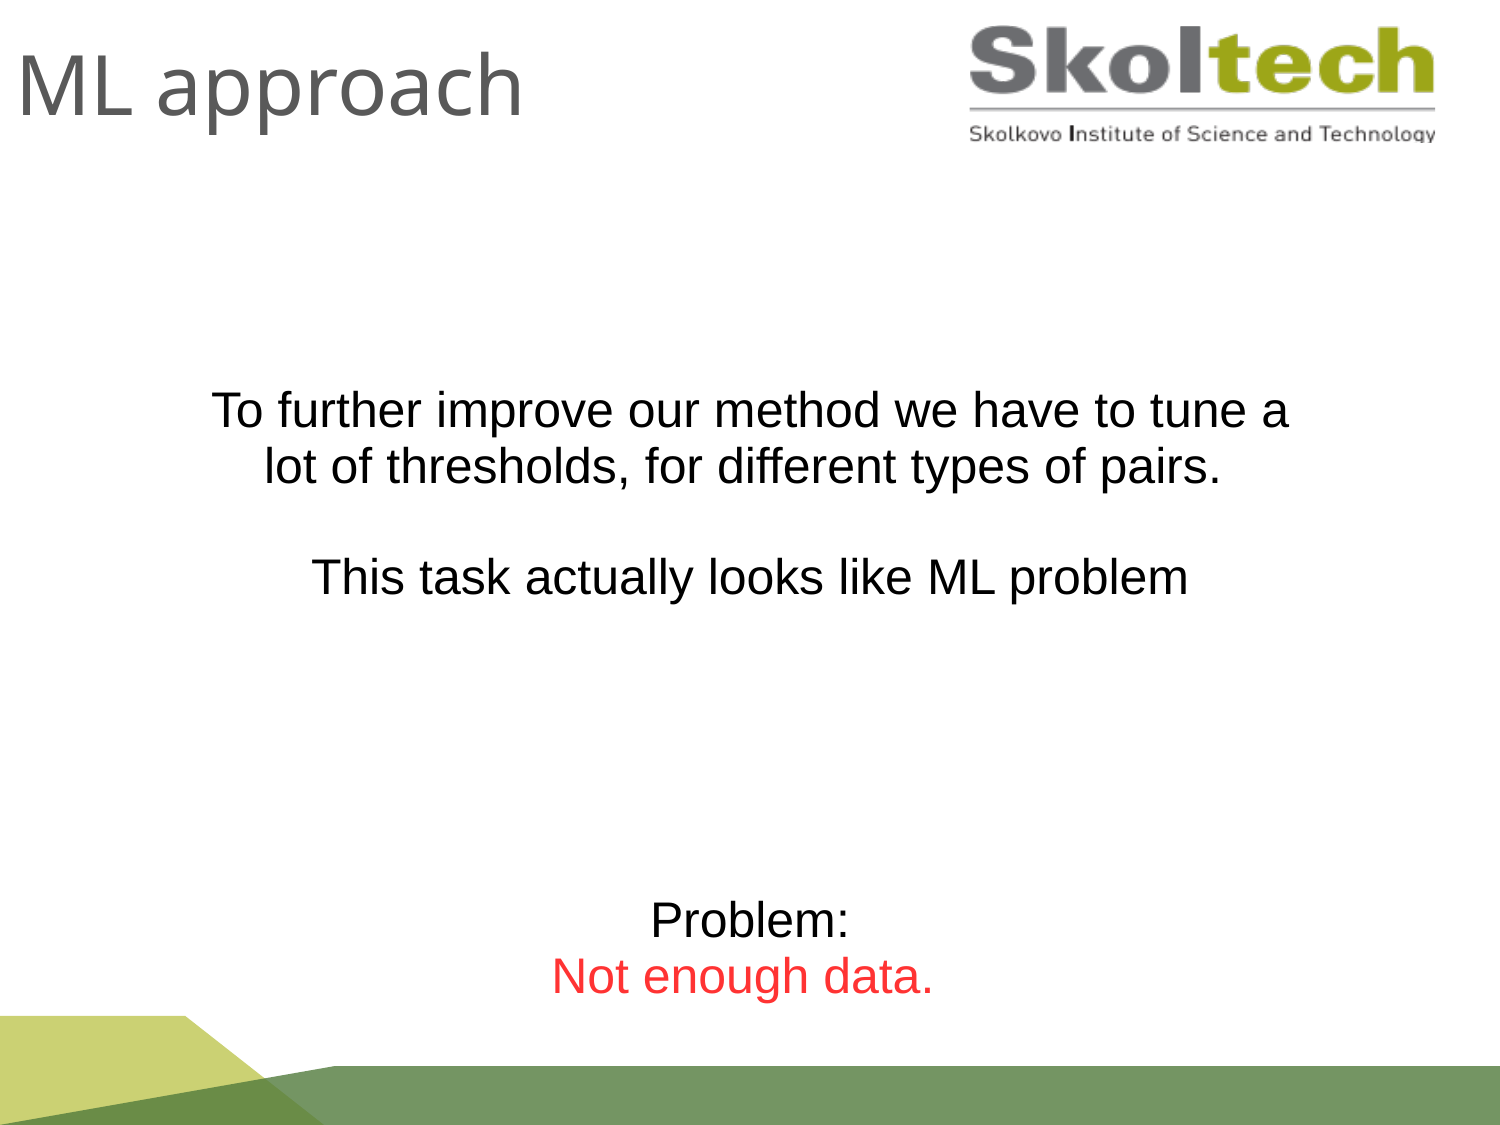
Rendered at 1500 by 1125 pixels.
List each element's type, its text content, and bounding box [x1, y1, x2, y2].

title ML approach [15, 15, 1376, 150]
text_box To further improve our method we have to tune a lot of thresholds, for different types of pairs. This task actually looks like ML problem [165, 375, 1336, 749]
text_box Problem: Not enough data. [510, 885, 991, 1012]
